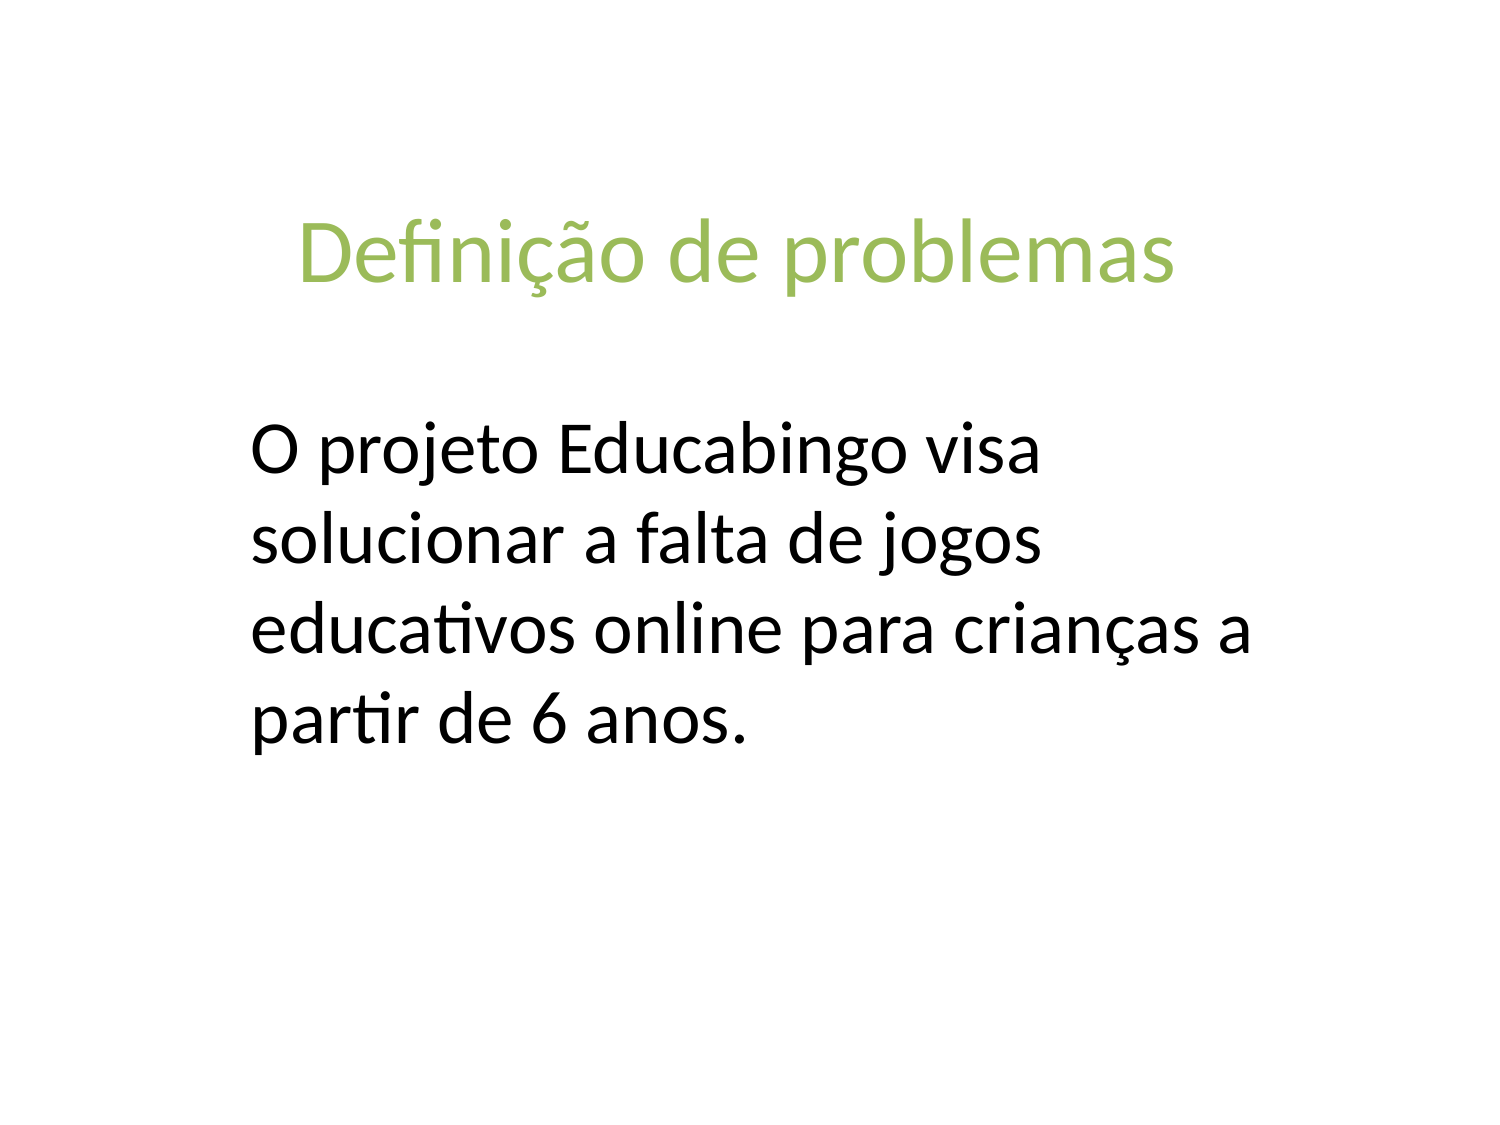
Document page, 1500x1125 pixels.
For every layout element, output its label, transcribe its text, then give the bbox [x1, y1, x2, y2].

text_box O projeto Educabingo visa solucionar a falta de jogos educativos online para crianças a partir de 6 anos. [236, 391, 1287, 680]
title Definição de problemas [100, 125, 1376, 367]
